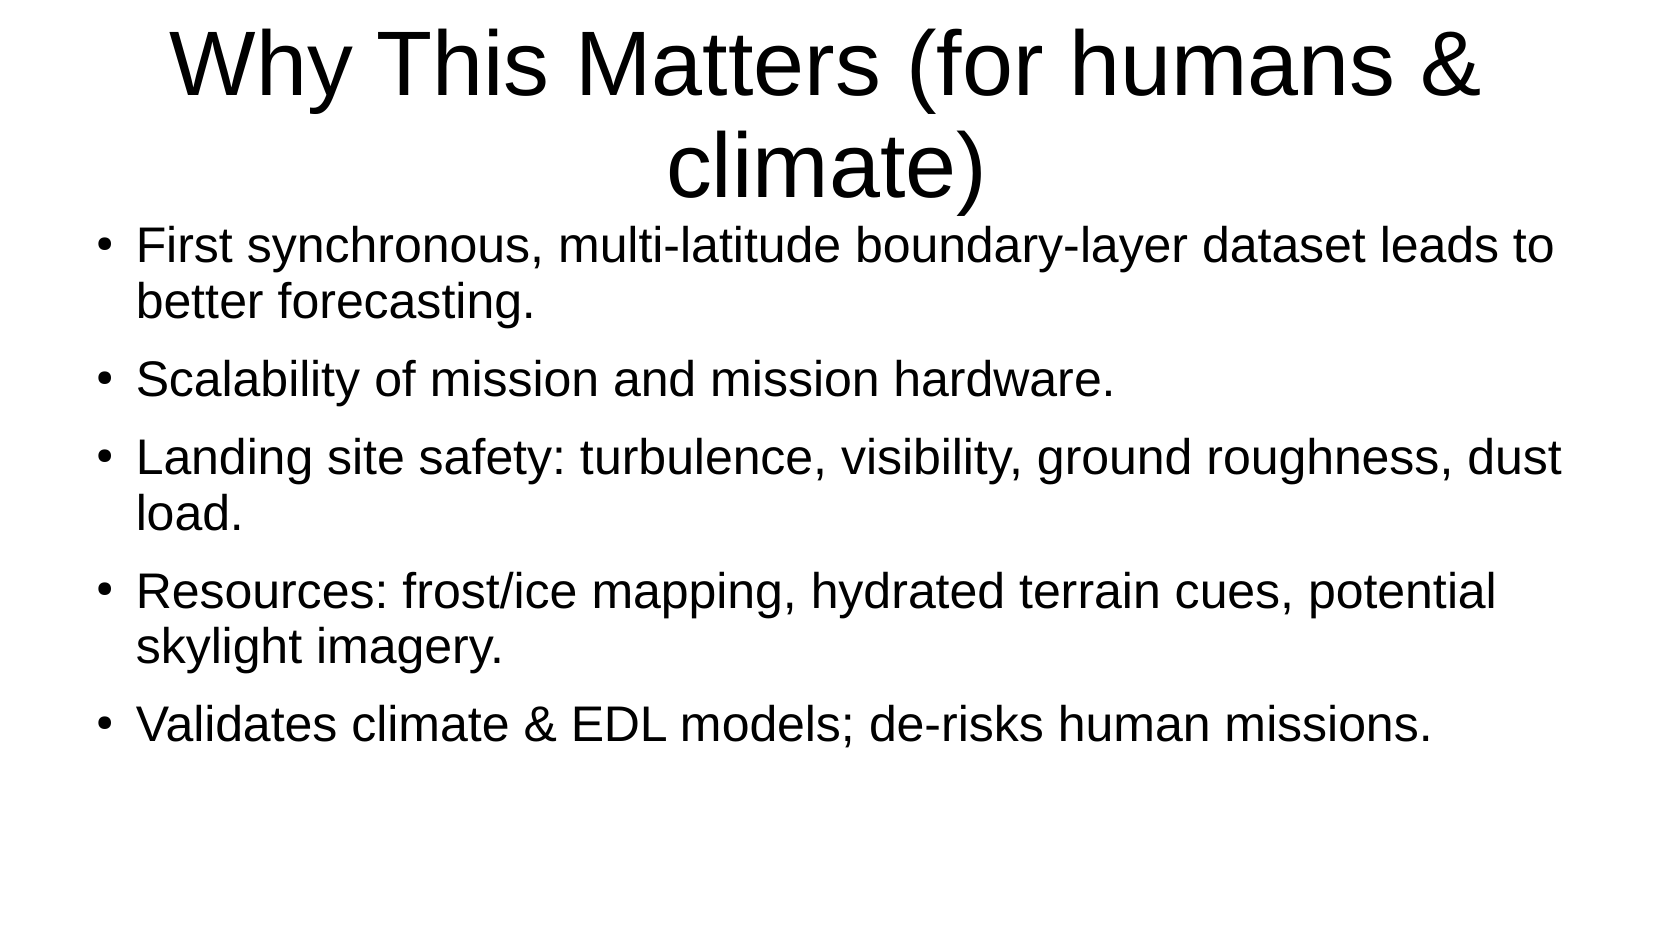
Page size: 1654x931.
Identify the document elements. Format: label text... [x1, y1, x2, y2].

list First synchronous, multi-latitude boundary-layer dataset leads to better forecasting. Scalability of mission and mission hardware. Landing site safety: turbulence, visibility, ground roughness, dust load. Resources: frost/ice mapping, hydrated terrain cues, potential skylight imagery. Validates climate & EDL models; de-risks human missions. [82, 217, 1571, 758]
title Why This Matters (for humans & climate) [82, 12, 1571, 217]
